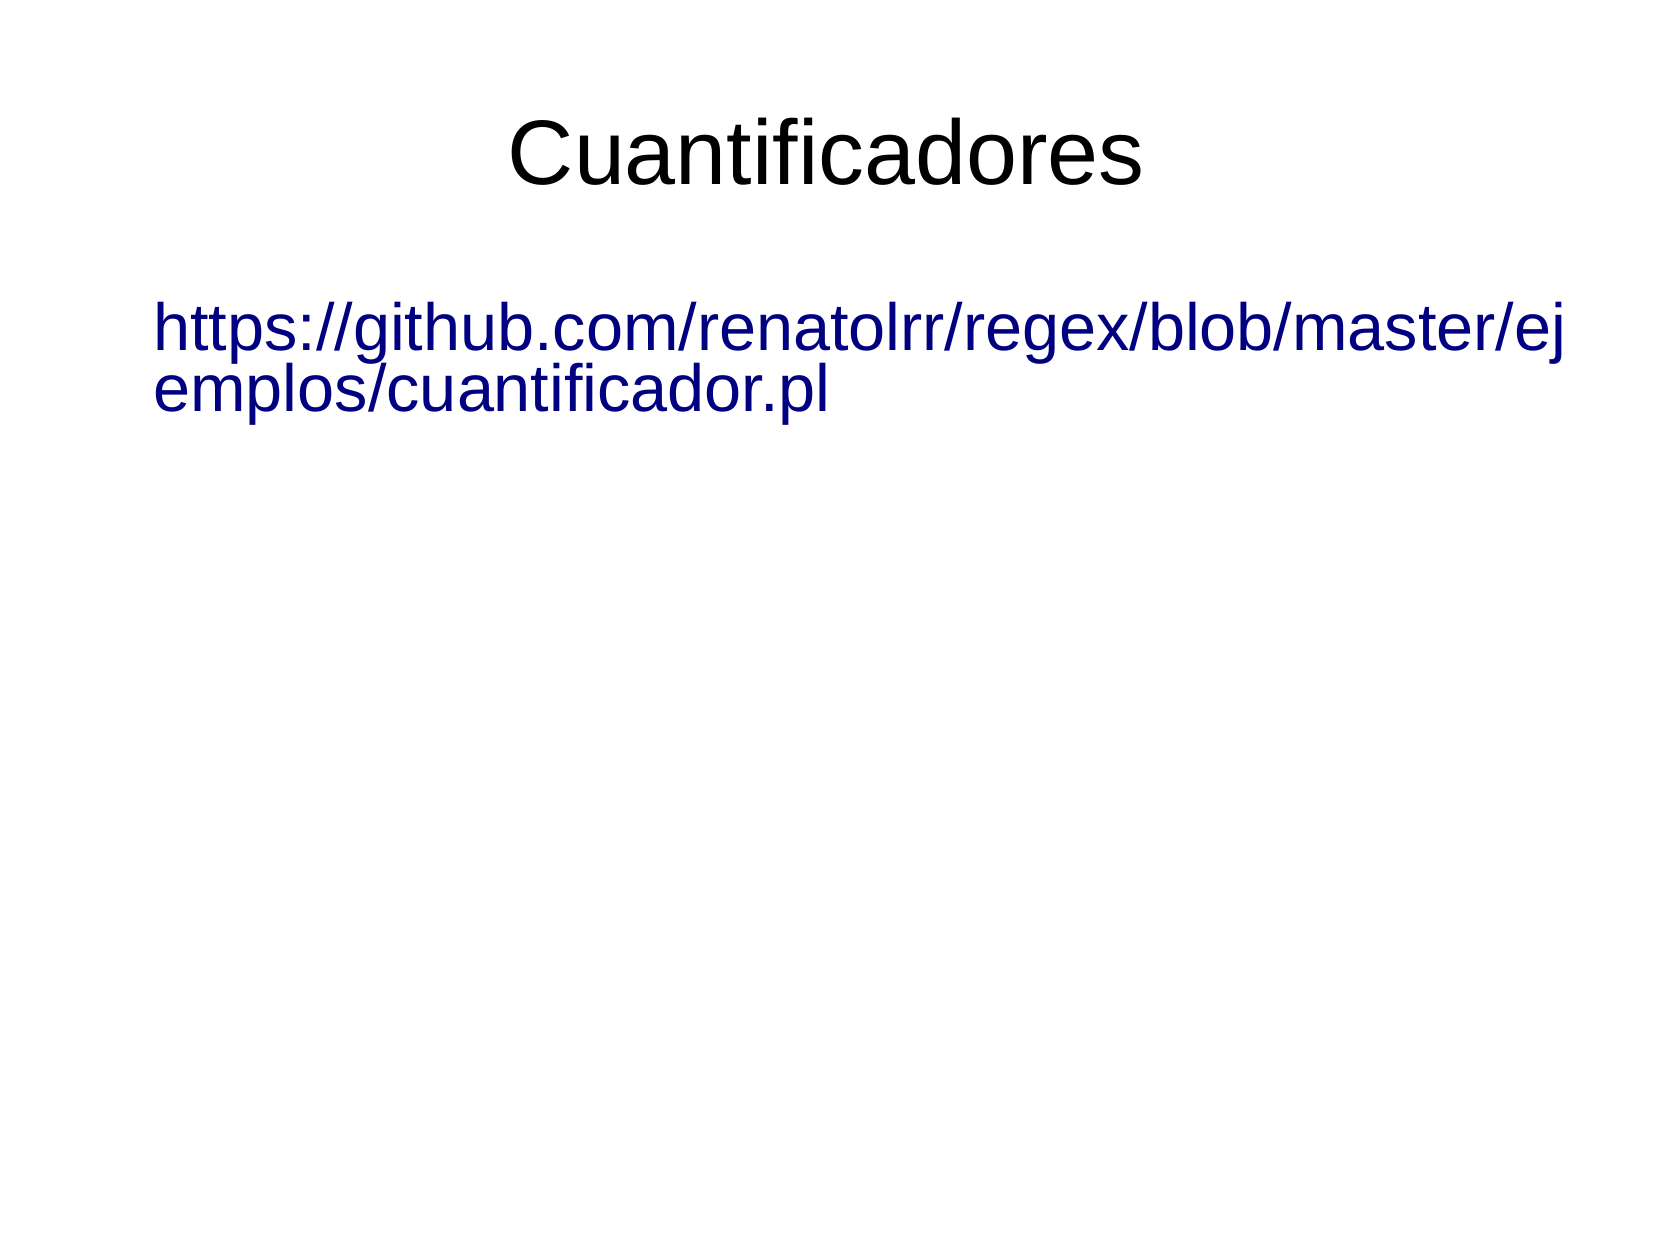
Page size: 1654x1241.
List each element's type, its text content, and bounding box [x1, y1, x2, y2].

list https://github.com/renatolrr/regex/blob/master/ejemplos/cuantificador.pl [82, 290, 1571, 1010]
title Cuantificadores [82, 49, 1571, 257]
